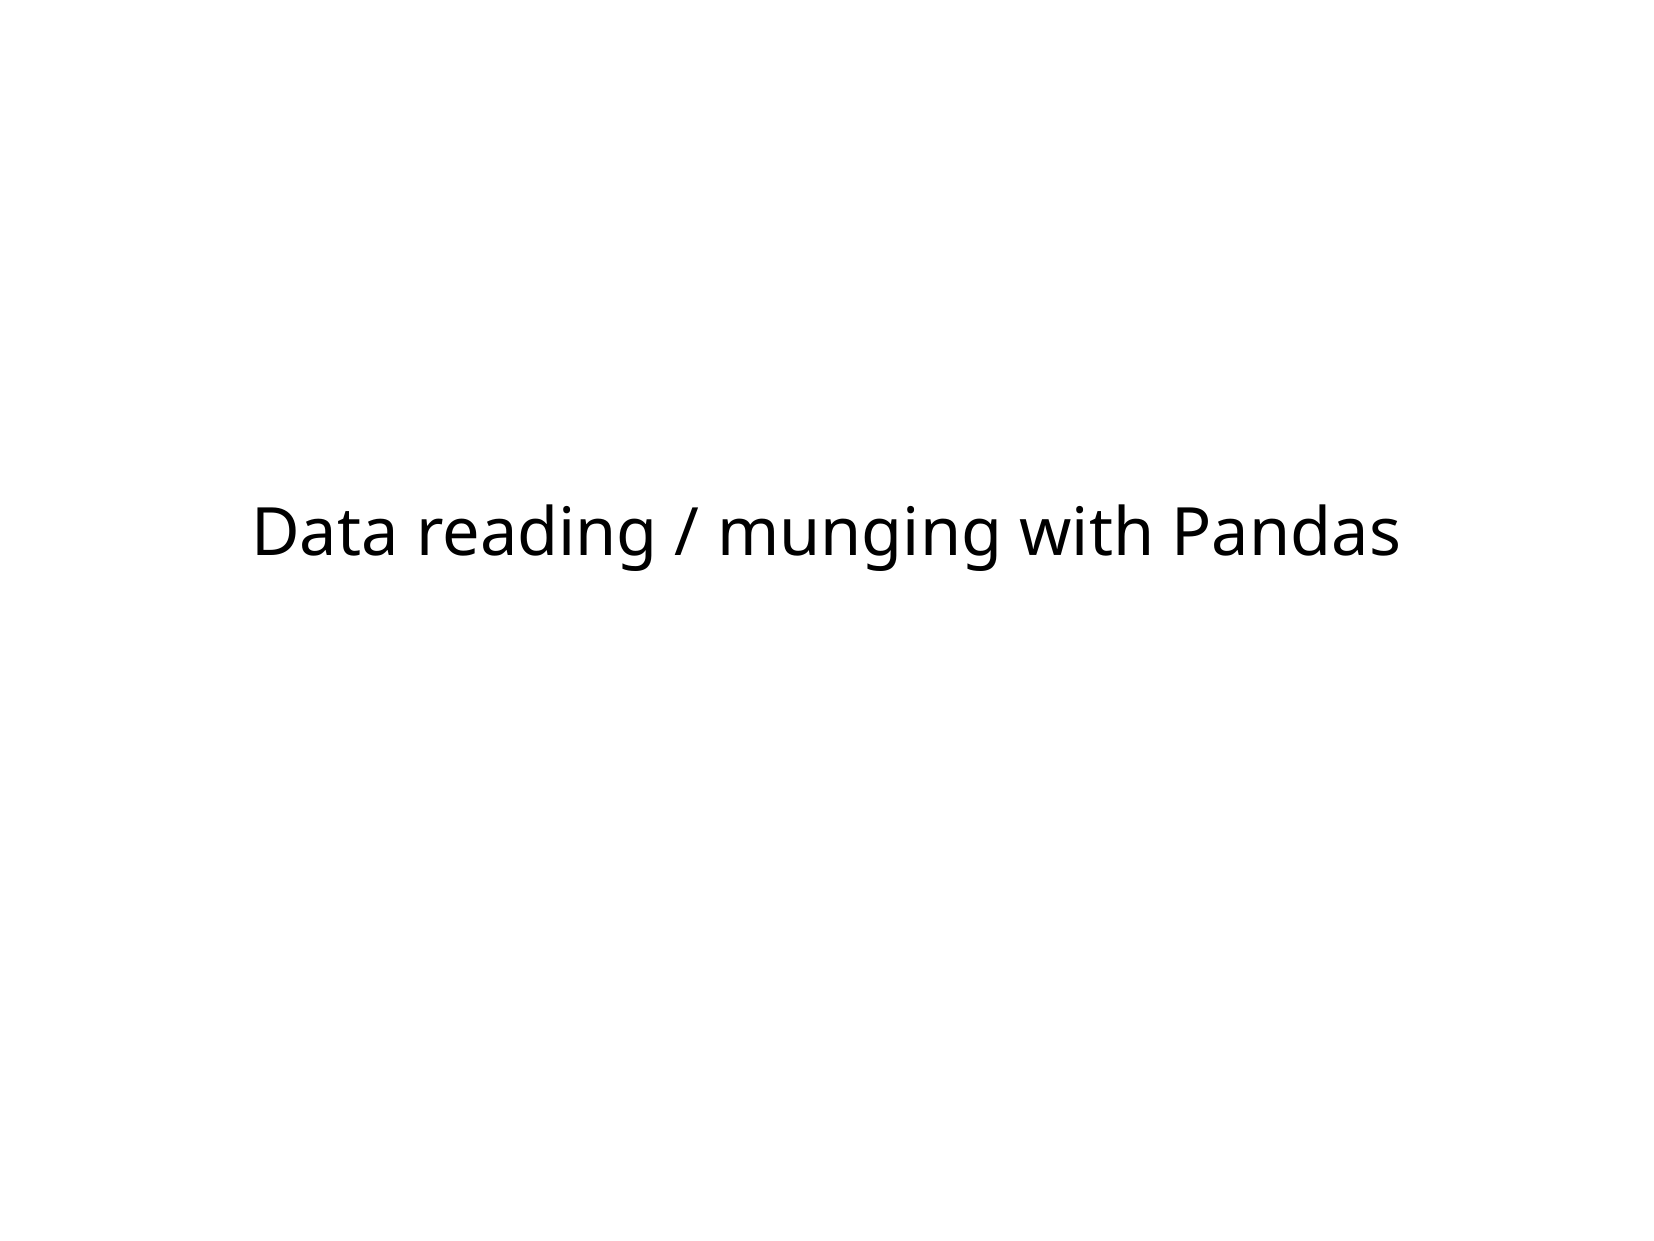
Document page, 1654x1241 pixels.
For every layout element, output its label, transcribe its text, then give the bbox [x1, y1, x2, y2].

subtitle Data reading / munging with Pandas [82, 49, 1571, 1010]
